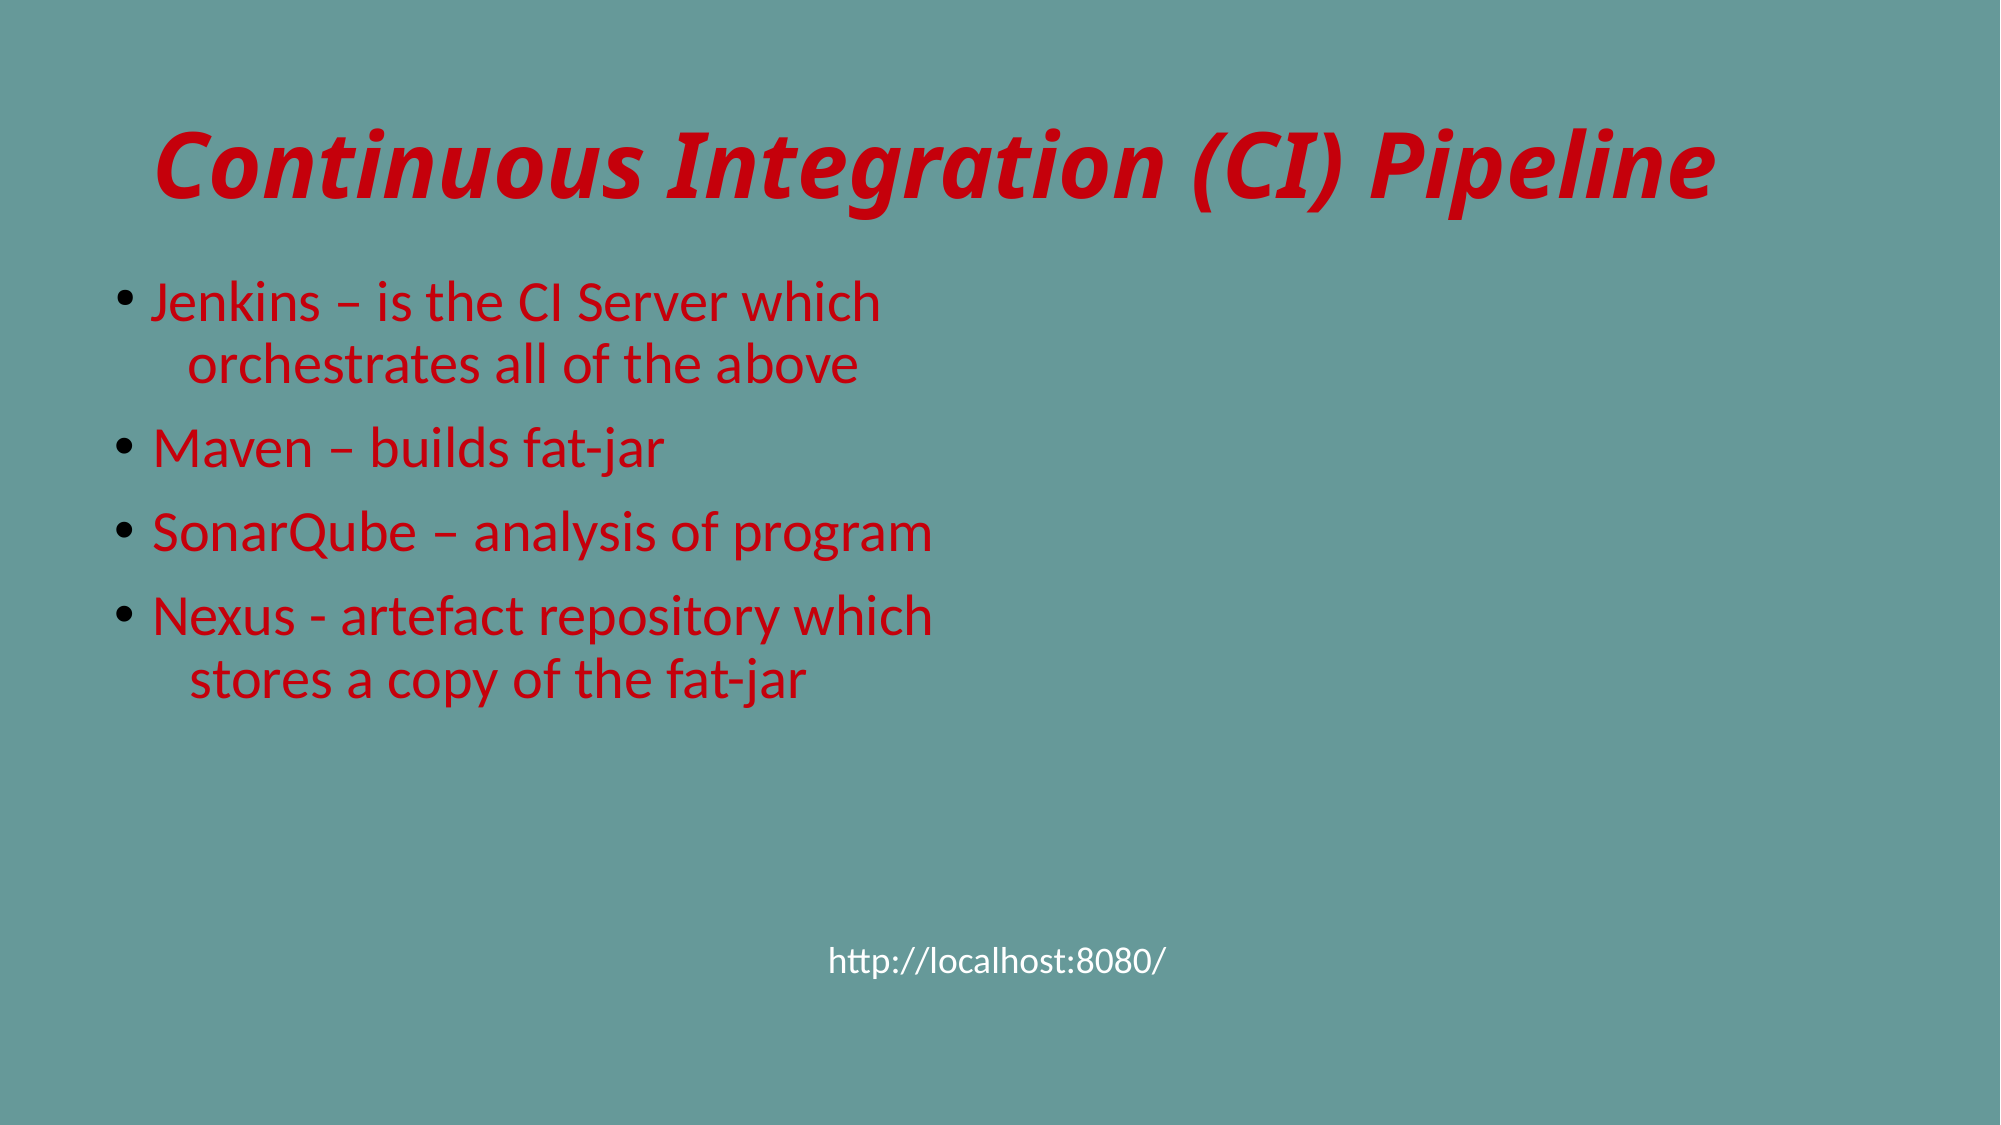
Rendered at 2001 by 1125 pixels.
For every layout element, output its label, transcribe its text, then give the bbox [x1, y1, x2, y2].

title Continuous Integration (CI) Pipeline [137, 59, 1863, 278]
text_box http://localhost:8080/ [812, 928, 1188, 990]
list Jenkins – is the CI Server which orchestrates all of the above Maven – builds fat-jar SonarQube – analysis of program Nexus - artefact repository which stores a copy of the fat-jar [99, 263, 979, 618]
